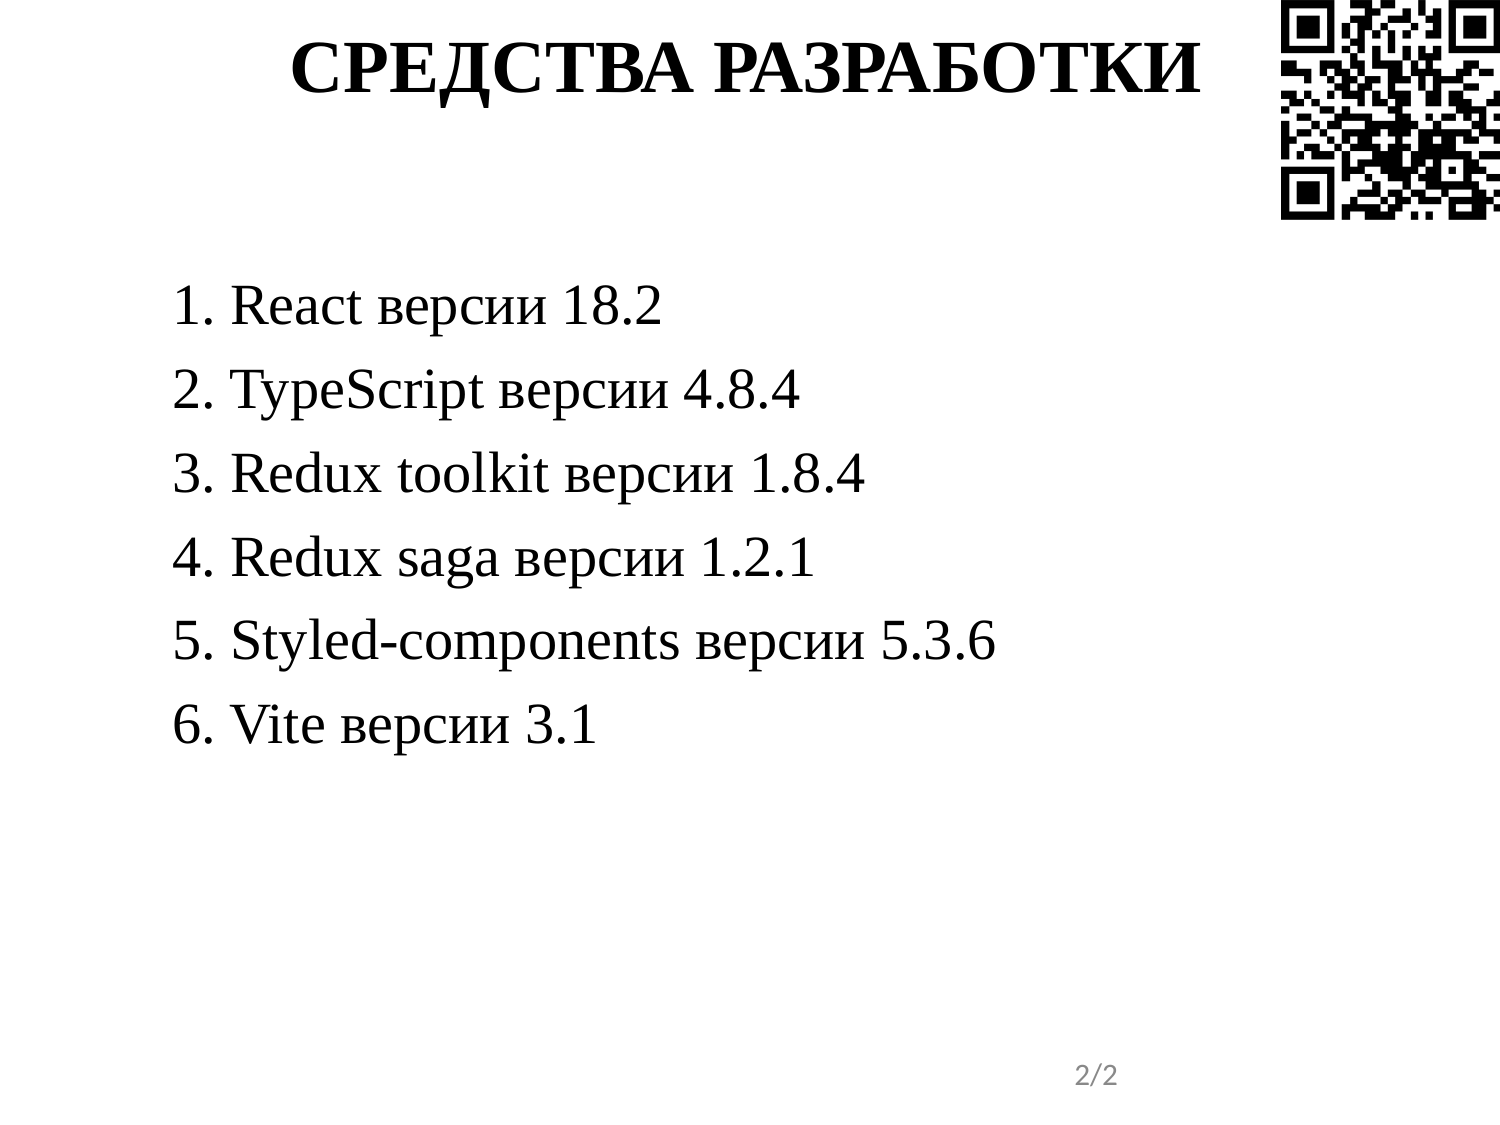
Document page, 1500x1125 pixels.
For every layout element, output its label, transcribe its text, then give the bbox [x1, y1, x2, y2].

title СРЕДСТВА РАЗРАБОТКИ [0, 0, 1281, 137]
slide_number 2/2 [1059, 1042, 1397, 1103]
picture [1281, 0, 1500, 224]
list 1. React версии 18.2 2. TypeScript версии 4.8.4 3. Redux toolkit версии 1.8.4 4. Redux saga версии 1.2.1 5. Styled-components версии 5.3.6 6. Vite версии 3.1 [160, 269, 1340, 805]
